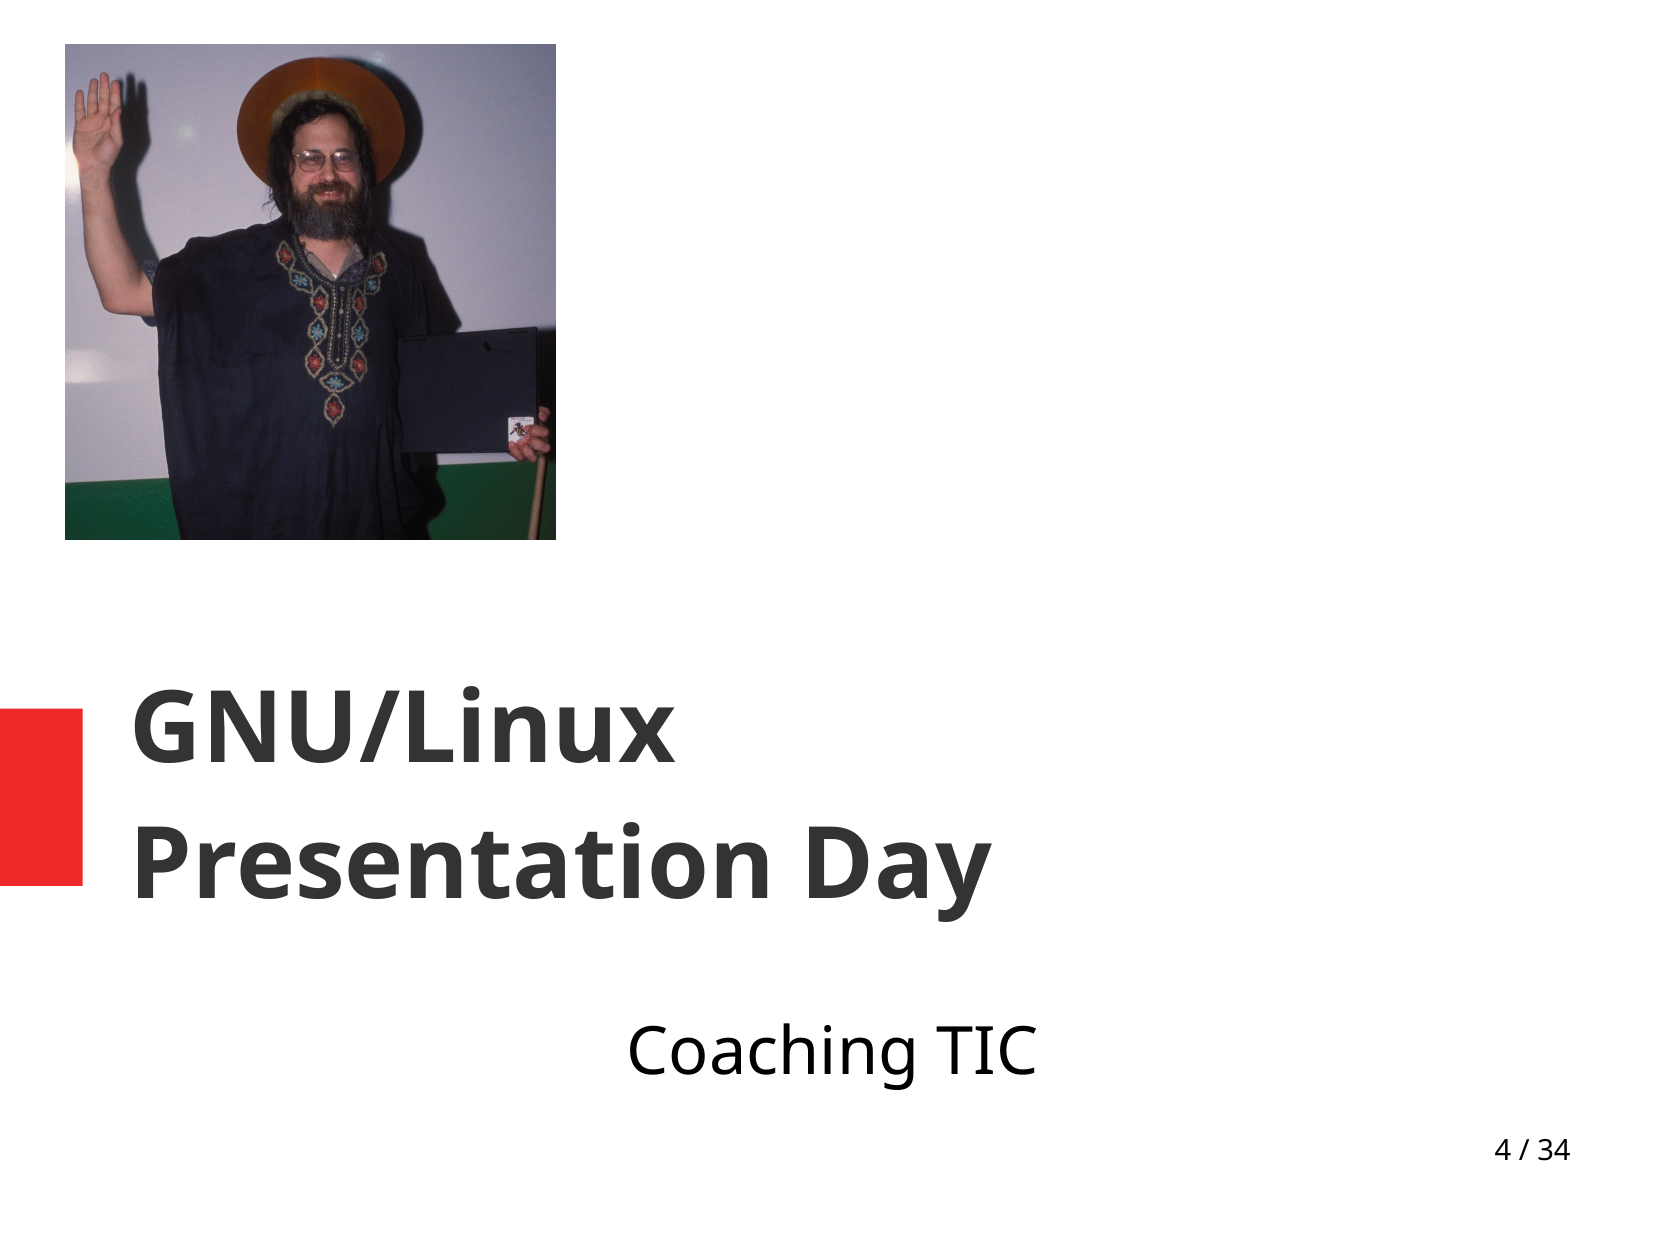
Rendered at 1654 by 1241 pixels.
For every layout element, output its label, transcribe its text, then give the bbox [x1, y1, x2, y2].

subtitle Coaching TIC [129, 968, 1536, 1130]
picture [65, 44, 556, 541]
title GNU/Linux Presentation Day [129, 655, 1536, 928]
